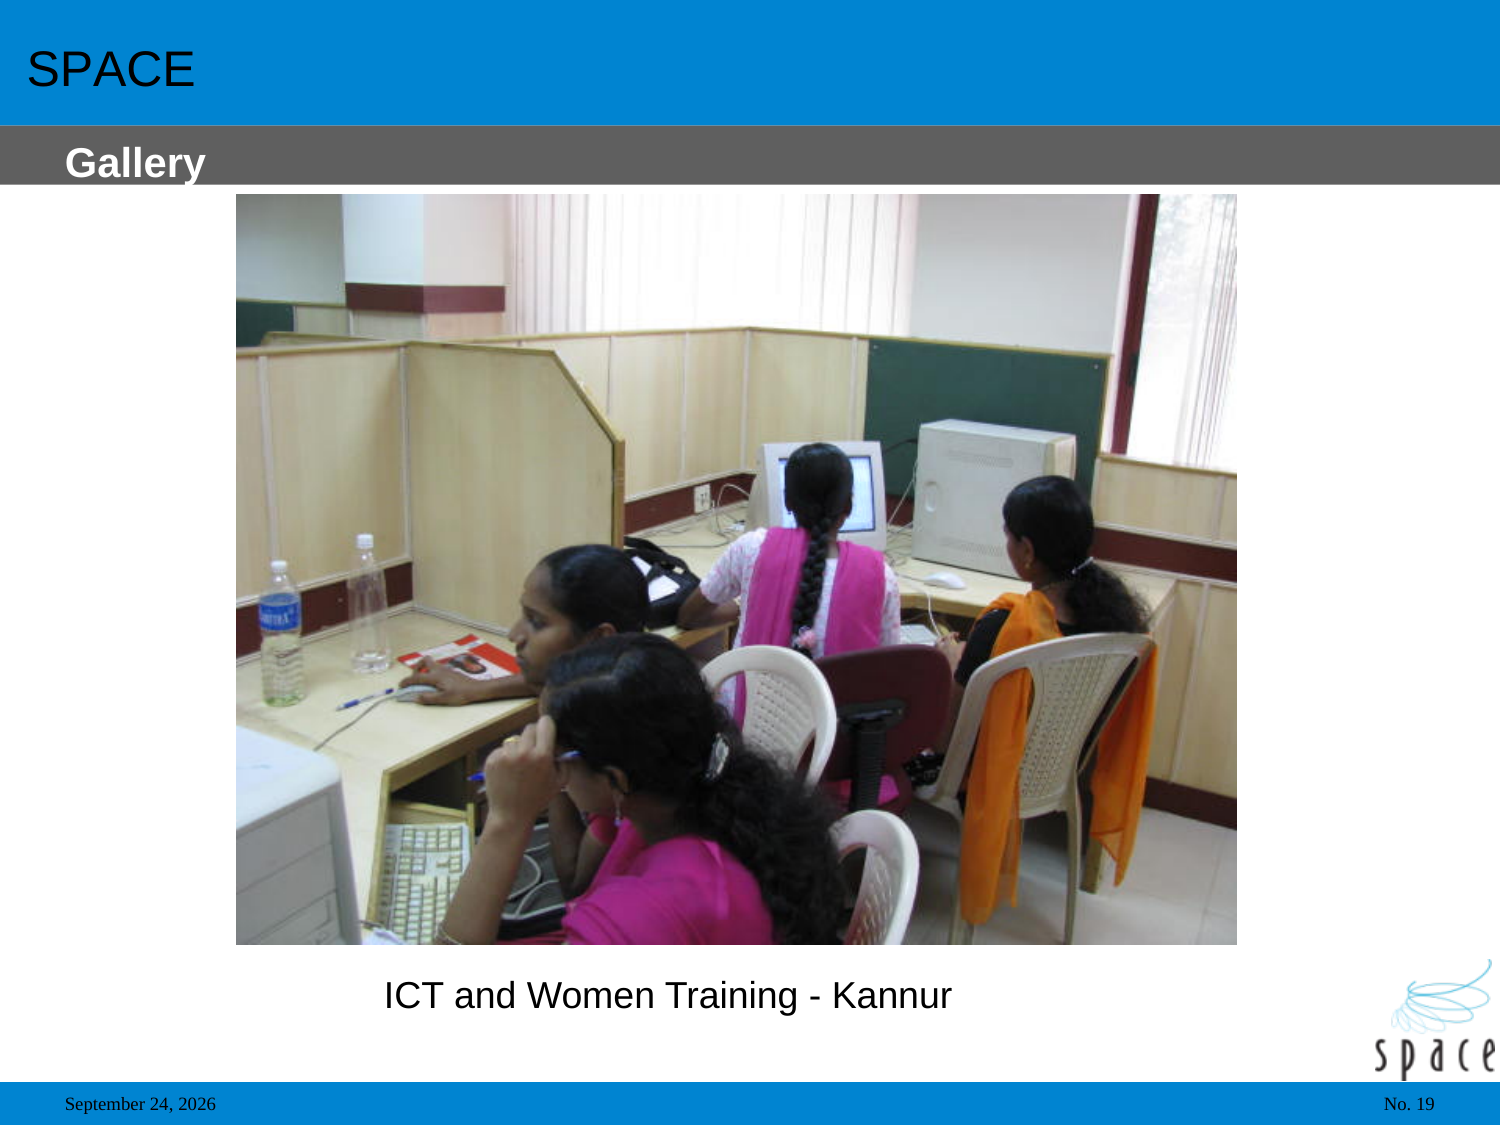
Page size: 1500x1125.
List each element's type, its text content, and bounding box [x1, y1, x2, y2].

title Gallery [64, 139, 1436, 187]
picture [1375, 959, 1495, 1081]
picture [236, 194, 1237, 945]
list ICT and Women Training - Kannur [383, 974, 1034, 1044]
